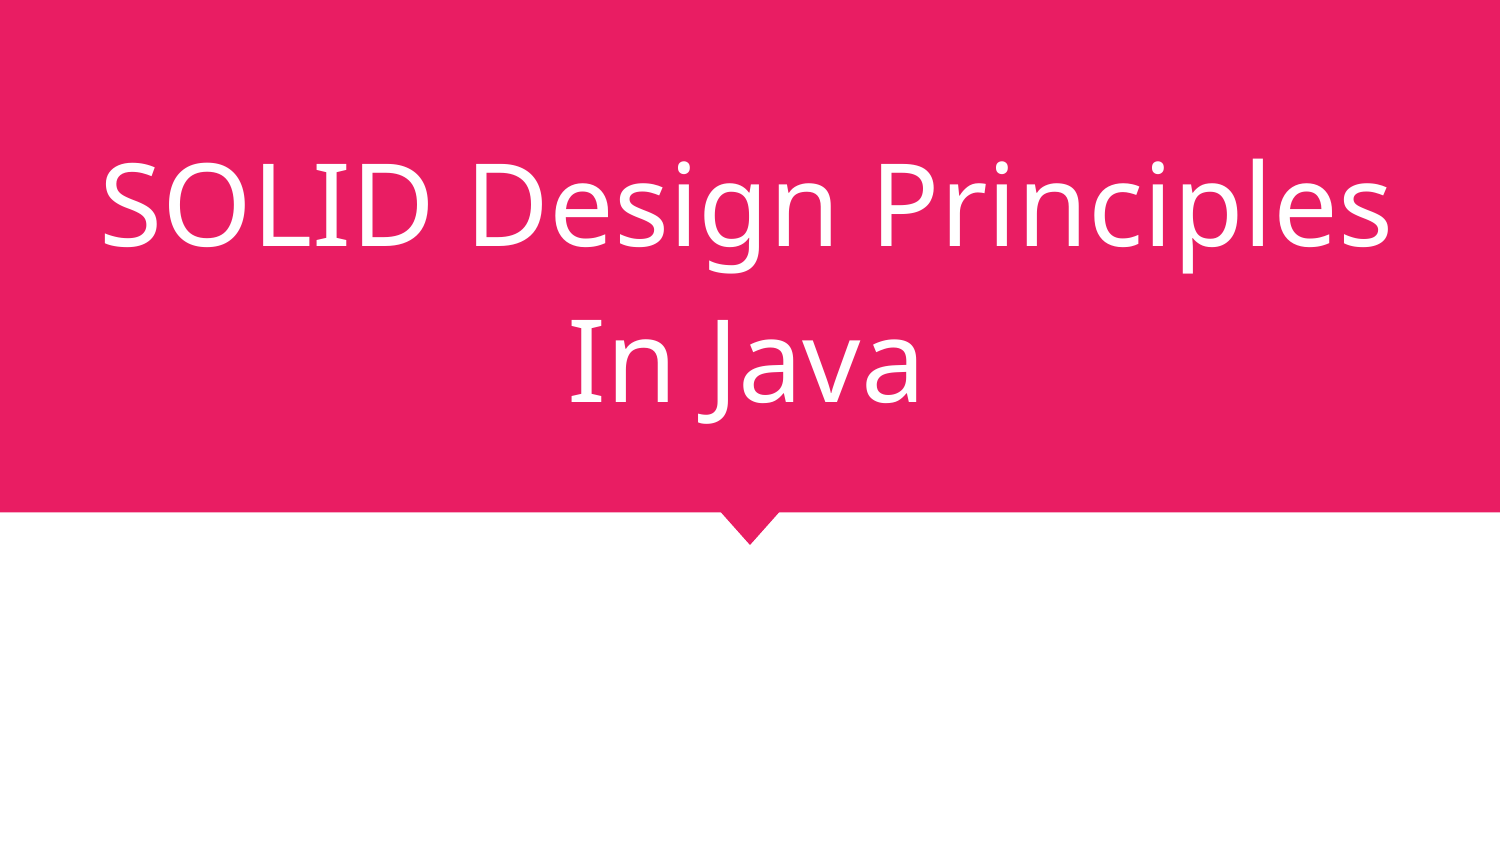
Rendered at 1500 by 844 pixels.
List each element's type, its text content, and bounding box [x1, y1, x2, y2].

title SOLID Design Principles In Java [67, 105, 1427, 452]
